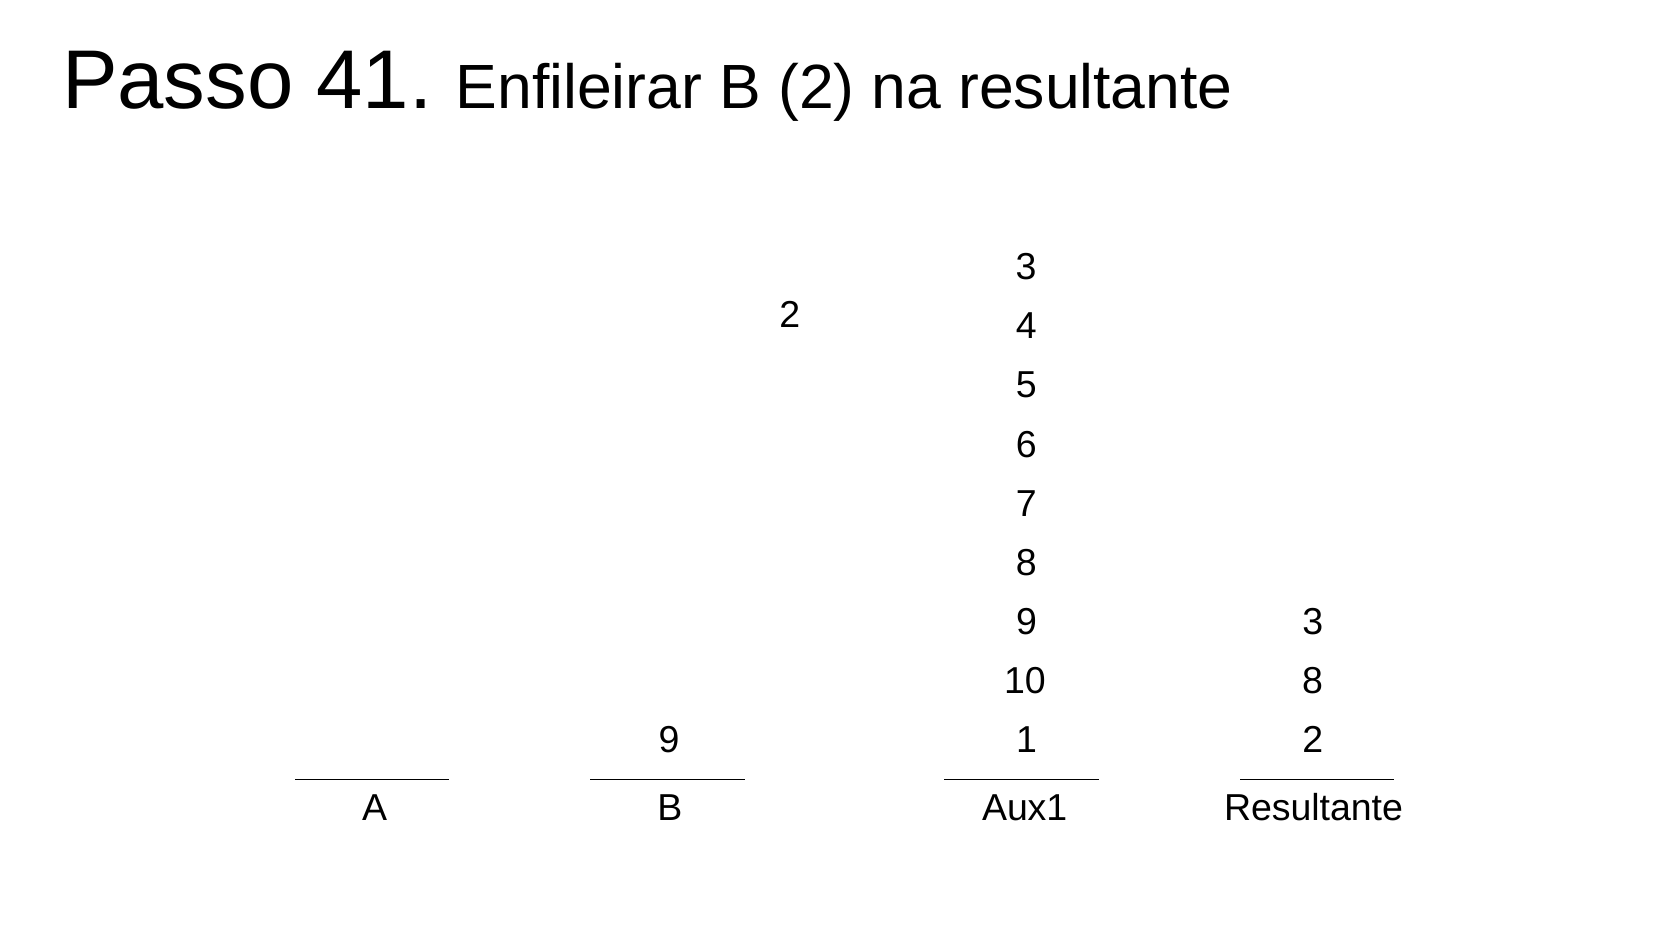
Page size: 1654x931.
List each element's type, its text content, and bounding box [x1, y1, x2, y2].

text_box 3 [1287, 592, 1338, 650]
text_box 10 [989, 651, 1061, 709]
text_box 8 [1287, 651, 1338, 709]
text_box 3 [1000, 238, 1052, 296]
text_box 4 [1000, 297, 1052, 355]
text_box 9 [643, 710, 695, 768]
text_box Aux1 [967, 780, 1083, 837]
text_box Passo 41. Enfileirar B (2) na resultante [47, 25, 1607, 274]
text_box B [642, 780, 698, 837]
text_box 2 [1287, 710, 1338, 768]
text_box Resultante [1209, 779, 1418, 837]
text_box 5 [1001, 356, 1052, 414]
text_box 1 [1001, 710, 1052, 768]
text_box A [347, 779, 508, 837]
text_box 9 [1001, 592, 1052, 650]
text_box 2 [764, 285, 815, 343]
text_box 7 [1001, 474, 1052, 532]
text_box 8 [1001, 533, 1052, 591]
text_box 6 [1001, 415, 1052, 473]
